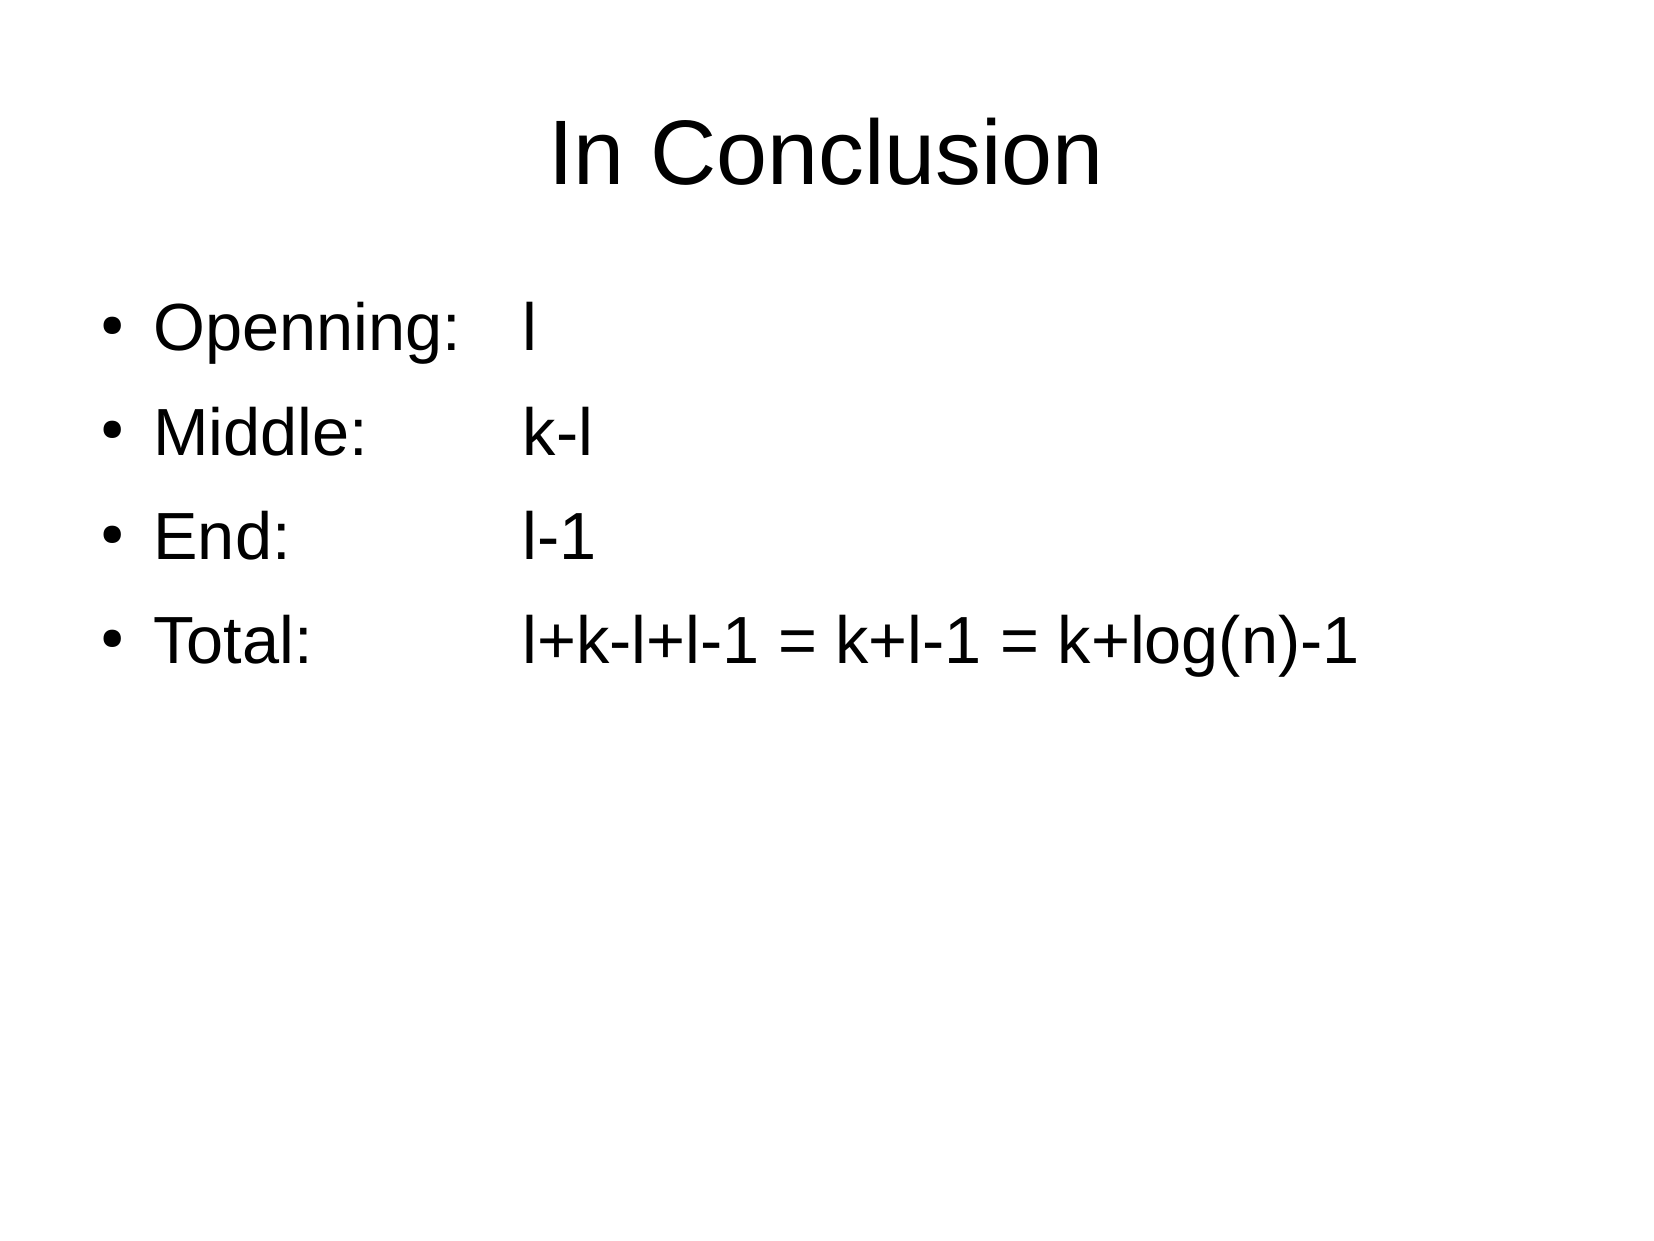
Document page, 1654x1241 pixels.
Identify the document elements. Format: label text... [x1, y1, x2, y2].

title In Conclusion [82, 49, 1571, 257]
list Openning: l Middle: k-l End: l-1 Total: l+k-l+l-1 = k+l-1 = k+log(n)-1 [82, 290, 1571, 1010]
